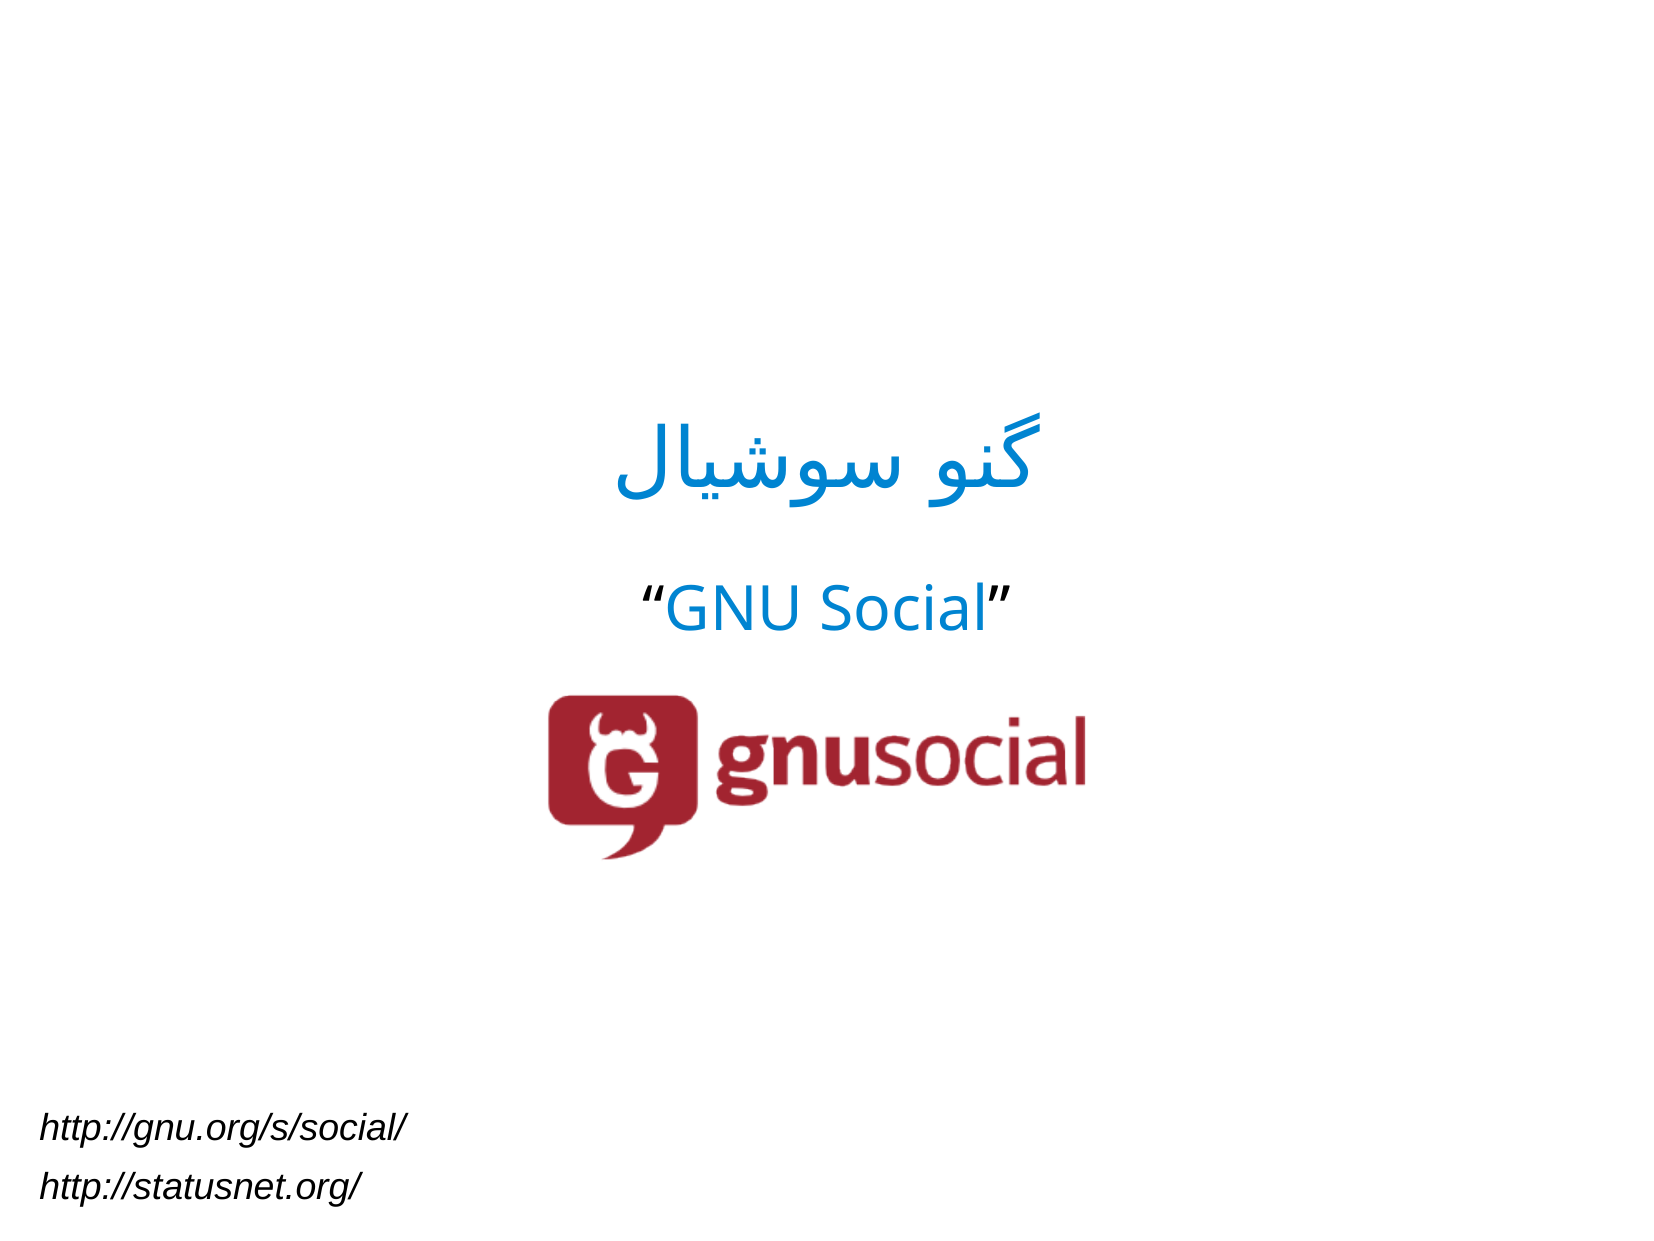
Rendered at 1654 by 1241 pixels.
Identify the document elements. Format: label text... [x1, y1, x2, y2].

picture [525, 686, 1109, 871]
text_box http://gnu.org/s/social/‎ [24, 1099, 727, 1157]
text_box http://statusnet.org/ [24, 1158, 726, 1216]
subtitle گنو سوشیال “GNU Social” [82, 49, 1571, 1010]
